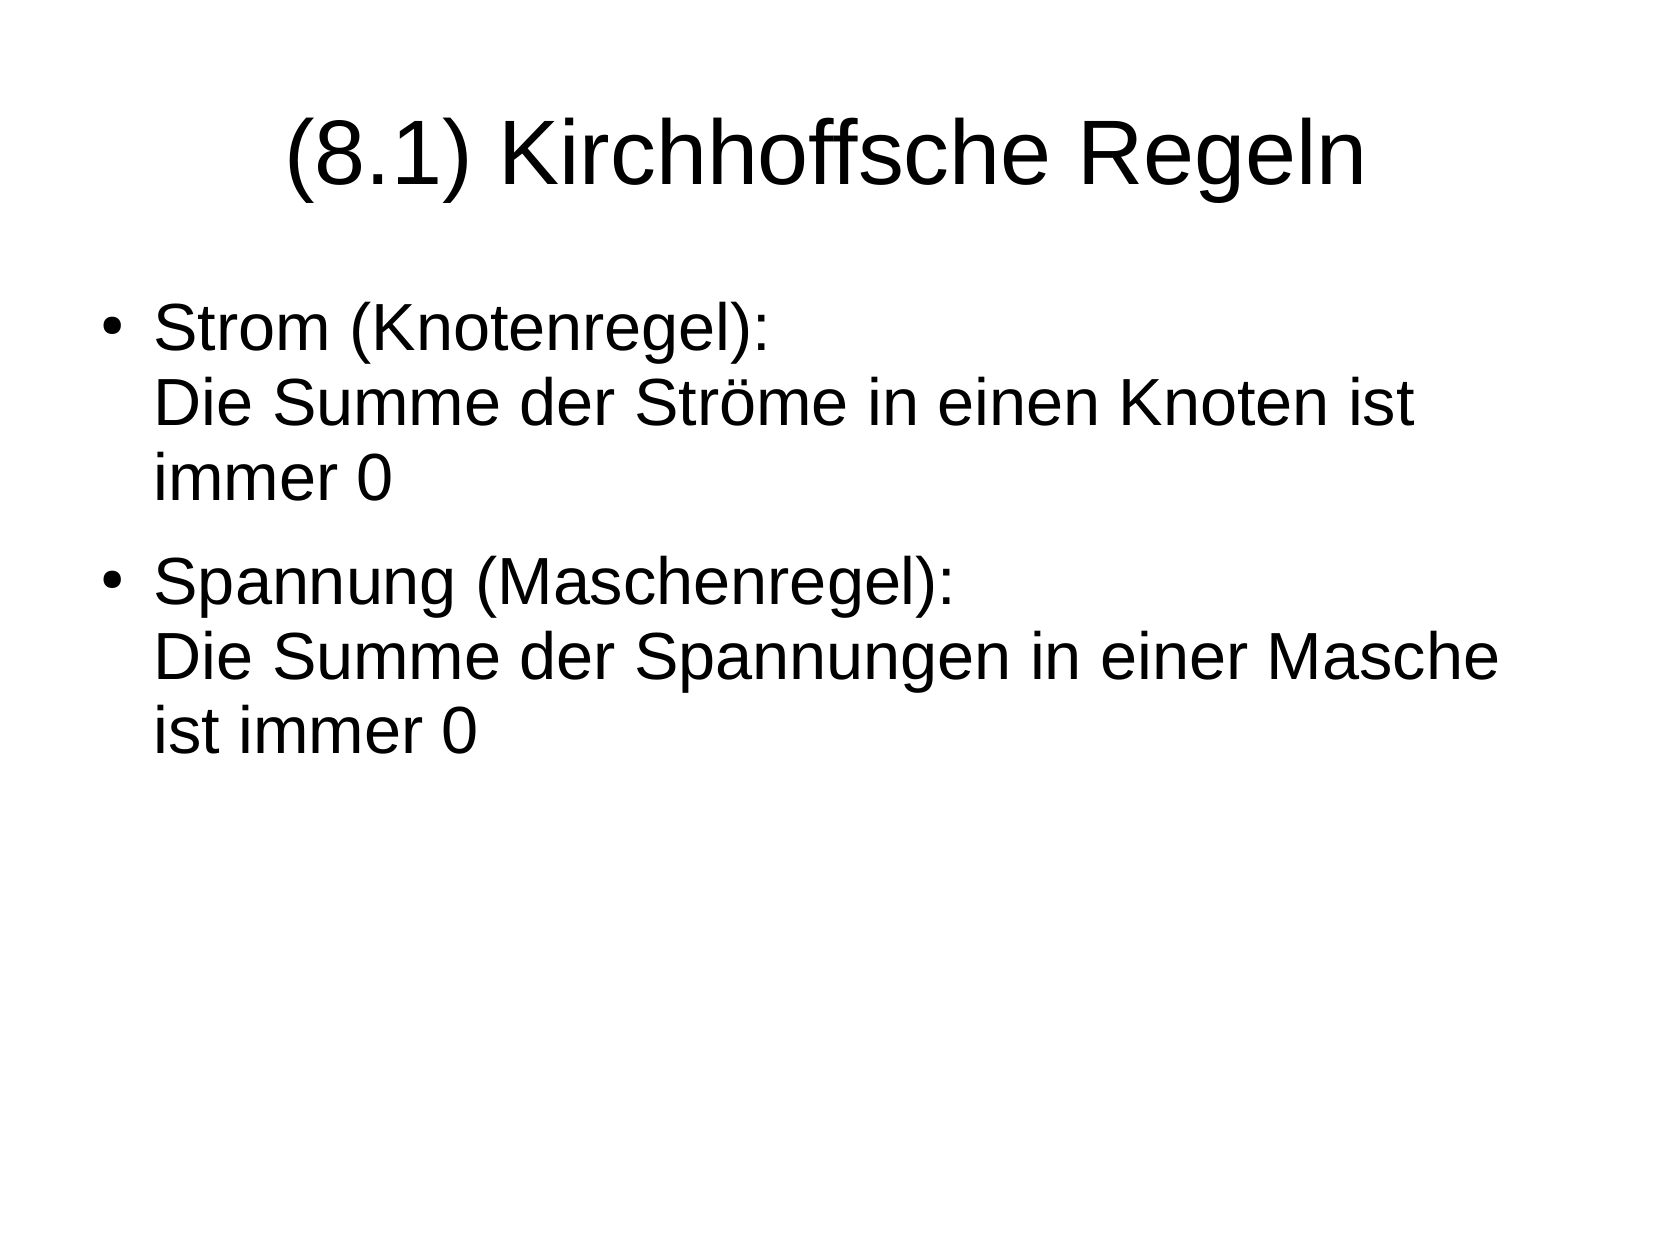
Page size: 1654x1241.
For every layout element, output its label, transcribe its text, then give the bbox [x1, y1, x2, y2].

list Strom (Knotenregel): Die Summe der Ströme in einen Knoten ist immer 0 Spannung (Maschenregel): Die Summe der Spannungen in einer Masche ist immer 0 [82, 290, 1571, 1010]
title (8.1) Kirchhoffsche Regeln [82, 49, 1571, 257]
